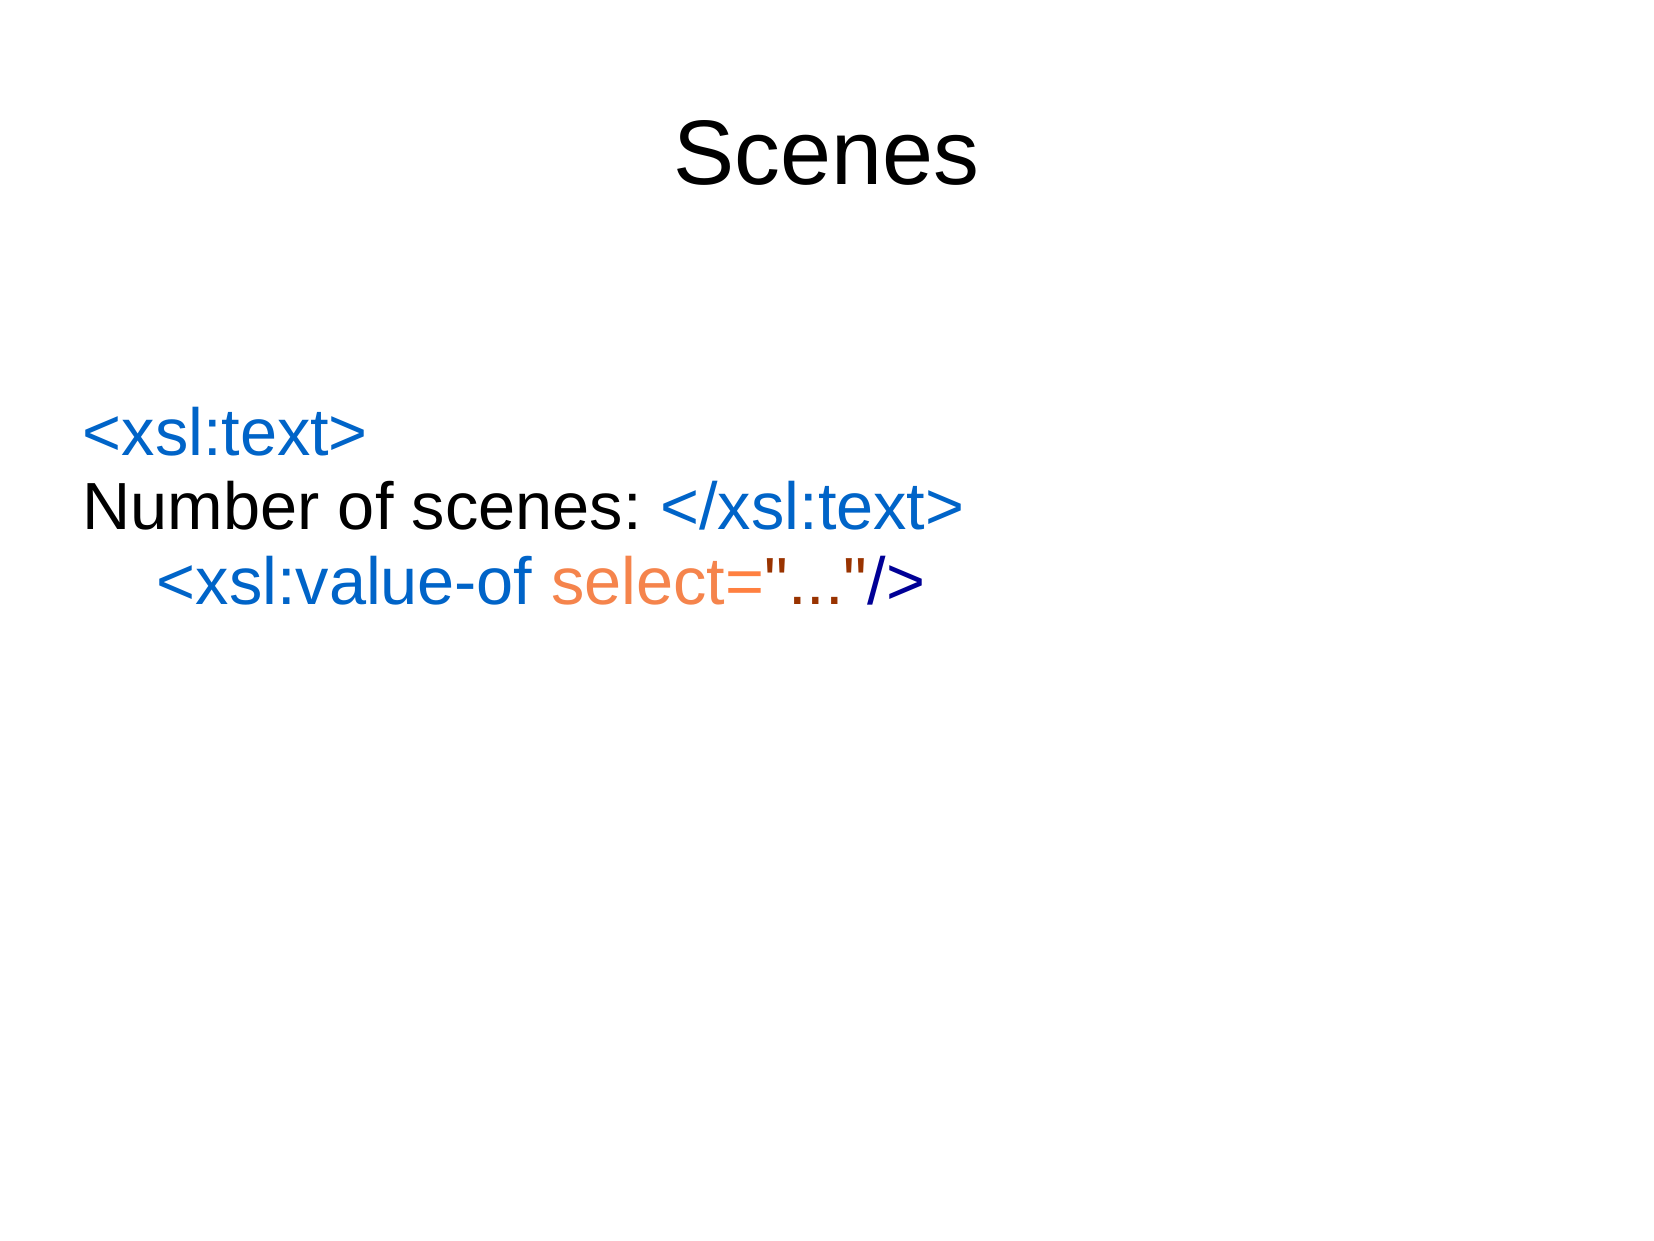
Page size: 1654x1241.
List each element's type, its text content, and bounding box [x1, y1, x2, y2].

list <xsl:text> Number of scenes: </xsl:text> <xsl:value-of select="..."/> [82, 290, 1571, 1010]
title Scenes [82, 49, 1571, 257]
